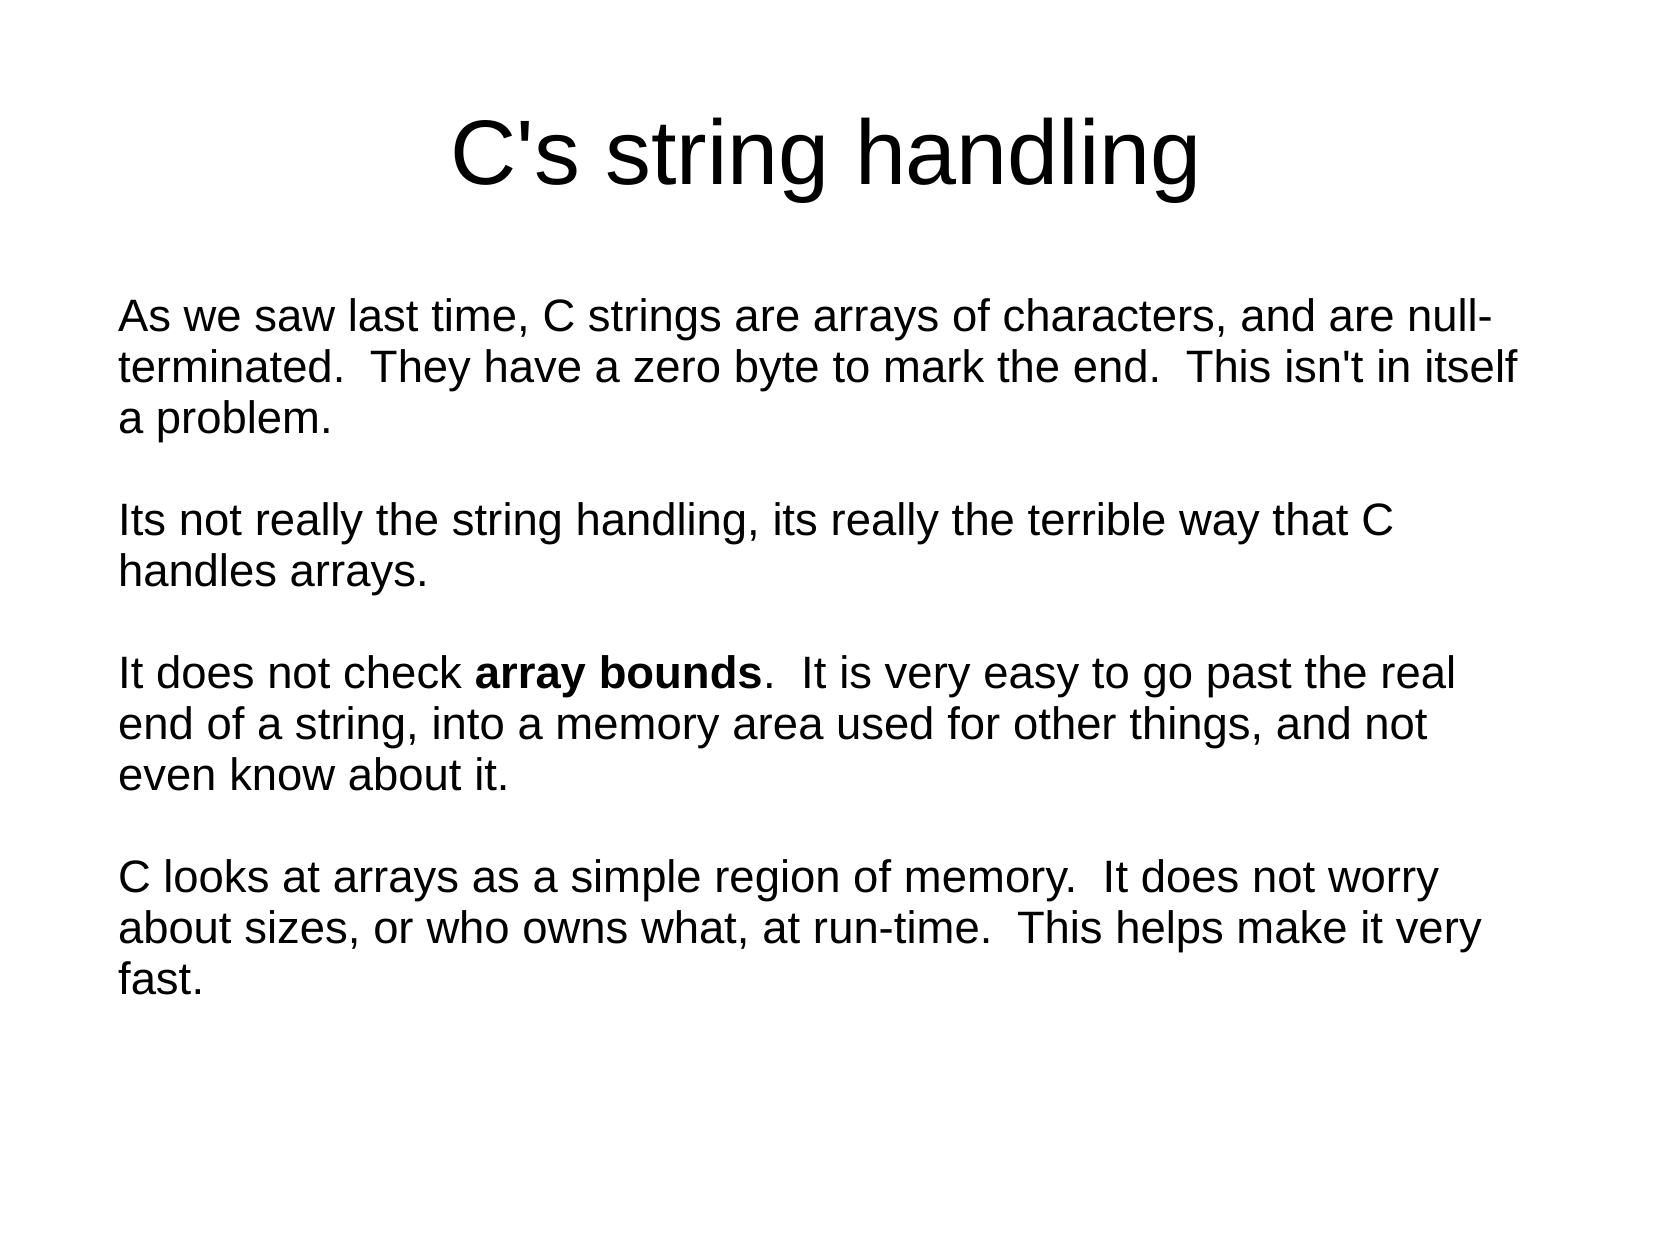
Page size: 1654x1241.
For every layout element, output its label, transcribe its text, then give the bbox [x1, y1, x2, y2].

subtitle As we saw last time, C strings are arrays of characters, and are null-terminated. They have a zero byte to mark the end. This isn't in itself a problem. Its not really the string handling, its really the terrible way that C handles arrays. It does not check array bounds. It is very easy to go past the real end of a string, into a memory area used for other things, and not even know about it. C looks at arrays as a simple region of memory. It does not worry about sizes, or who owns what, at run-time. This helps make it very fast. [118, 290, 1538, 1010]
title C's string handling [82, 49, 1571, 257]
